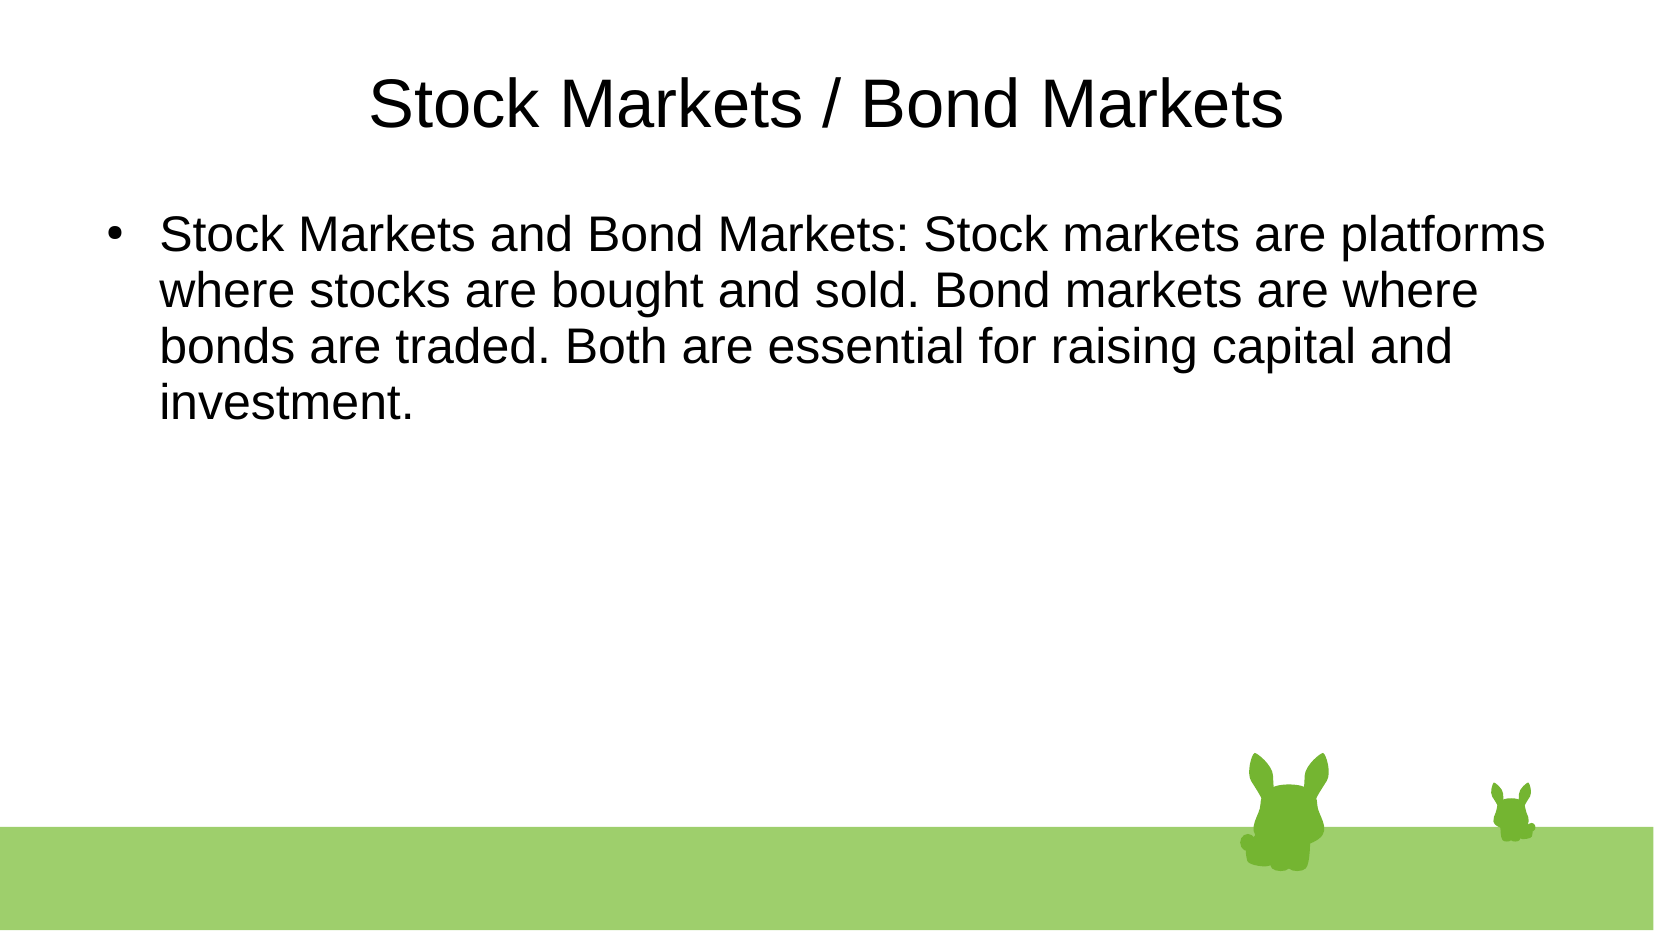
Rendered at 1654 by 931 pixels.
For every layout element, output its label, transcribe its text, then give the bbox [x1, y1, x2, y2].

list Stock Markets and Bond Markets: Stock markets are platforms where stocks are bought and sold. Bond markets are where bonds are traded. Both are essential for raising capital and investment. [88, 206, 1565, 739]
title Stock Markets / Bond Markets [88, 29, 1565, 178]
